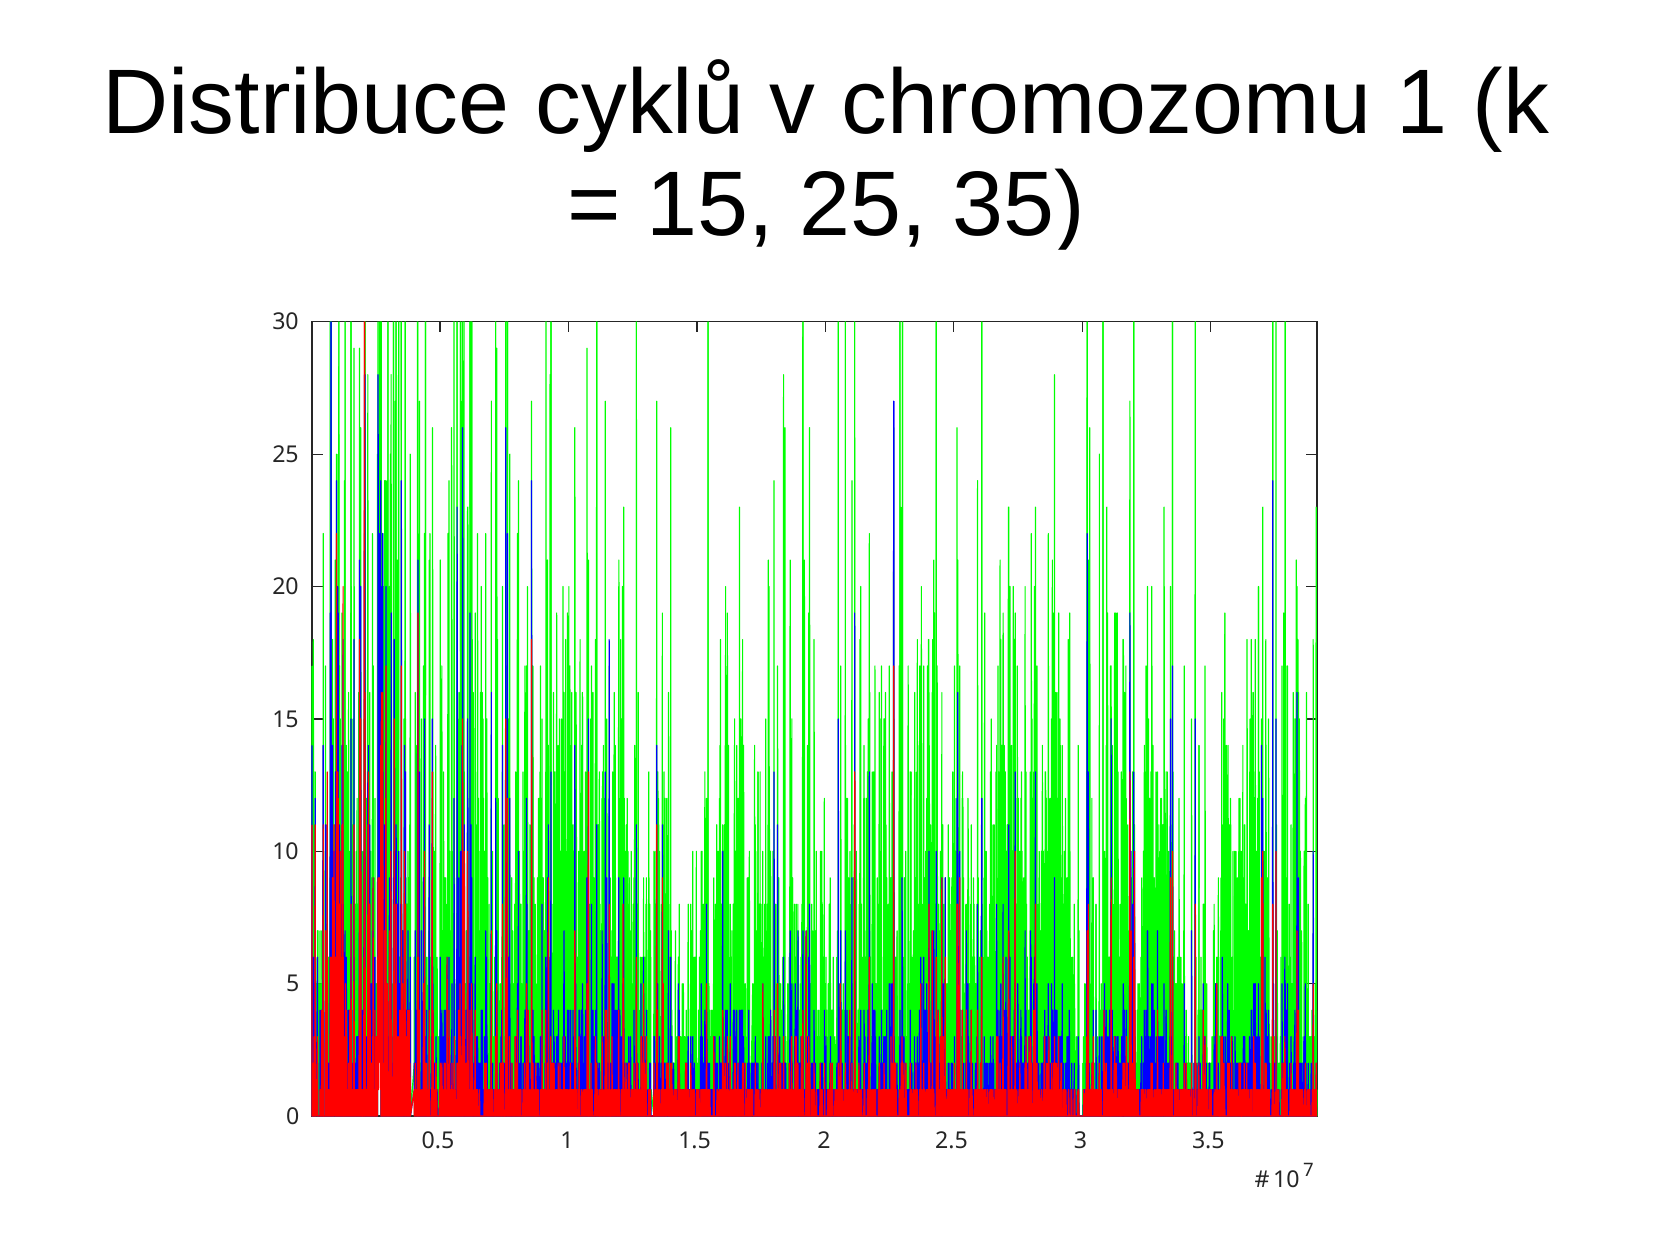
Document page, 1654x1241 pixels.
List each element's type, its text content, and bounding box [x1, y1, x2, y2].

picture [141, 248, 1441, 1224]
title Distribuce cyklů v chromozomu 1 (k = 15, 25, 35) [82, 49, 1571, 257]
